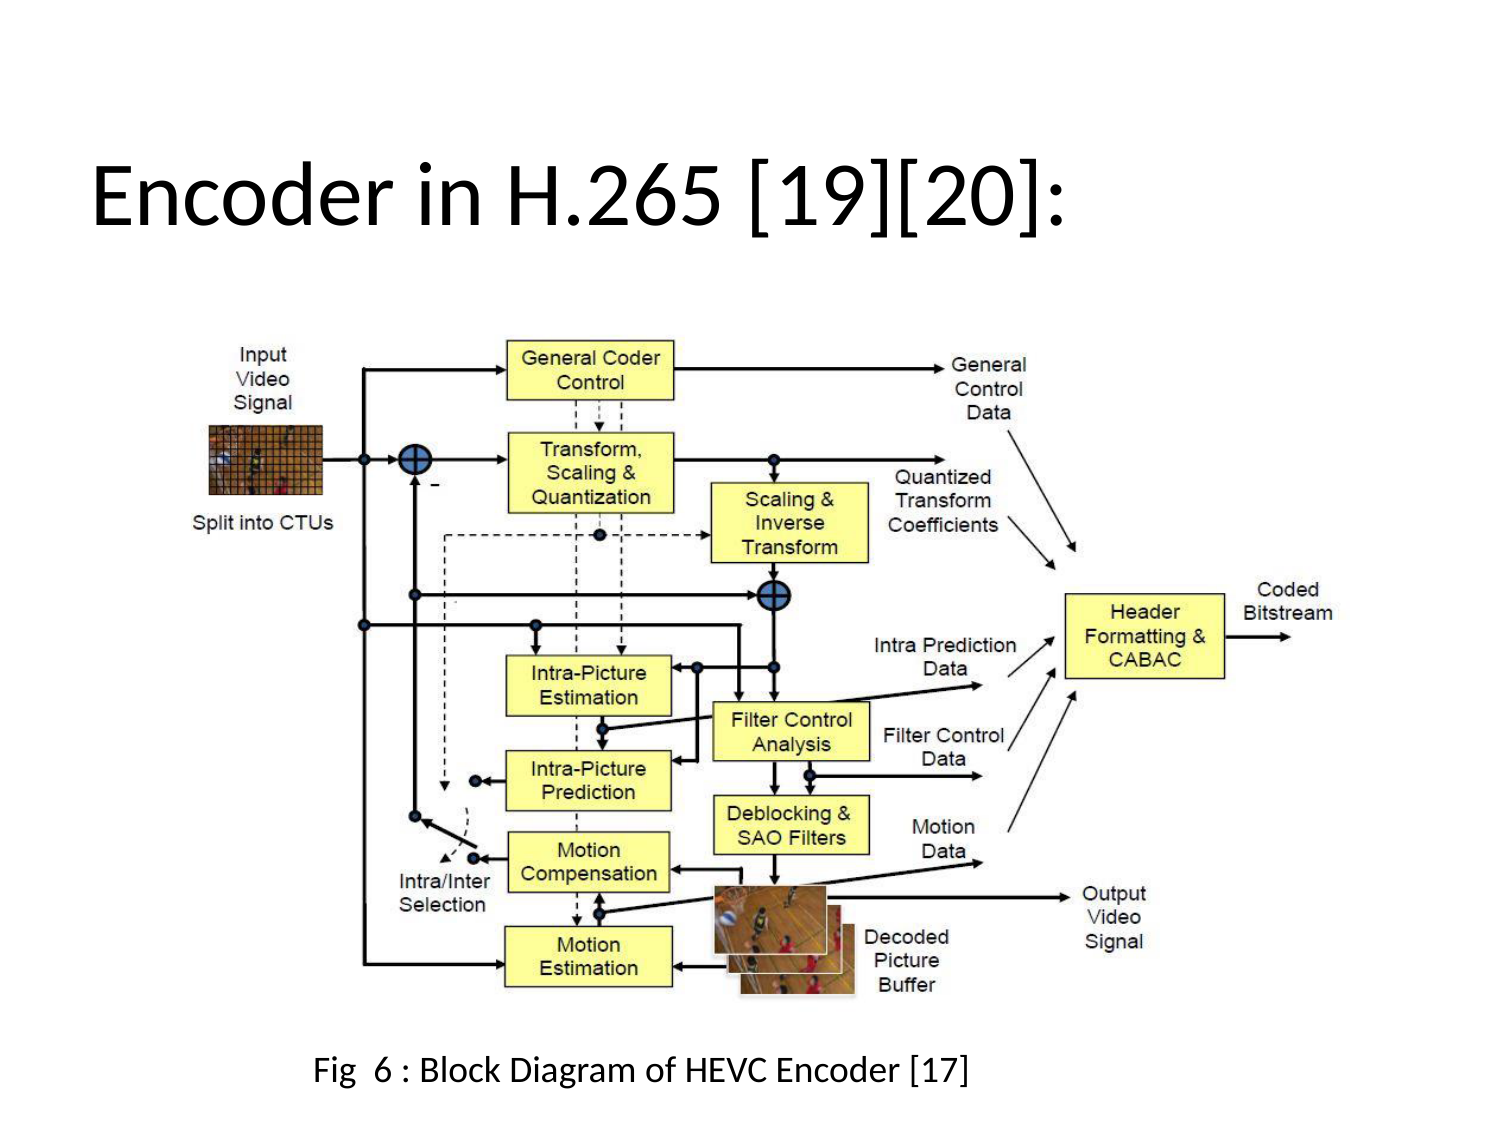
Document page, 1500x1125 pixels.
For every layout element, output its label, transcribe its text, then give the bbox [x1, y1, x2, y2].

title Encoder in H.265 [19][20]: [75, 115, 1425, 263]
picture [172, 317, 1363, 1013]
text_box Fig 6 : Block Diagram of HEVC Encoder [17] [262, 1037, 1022, 1098]
